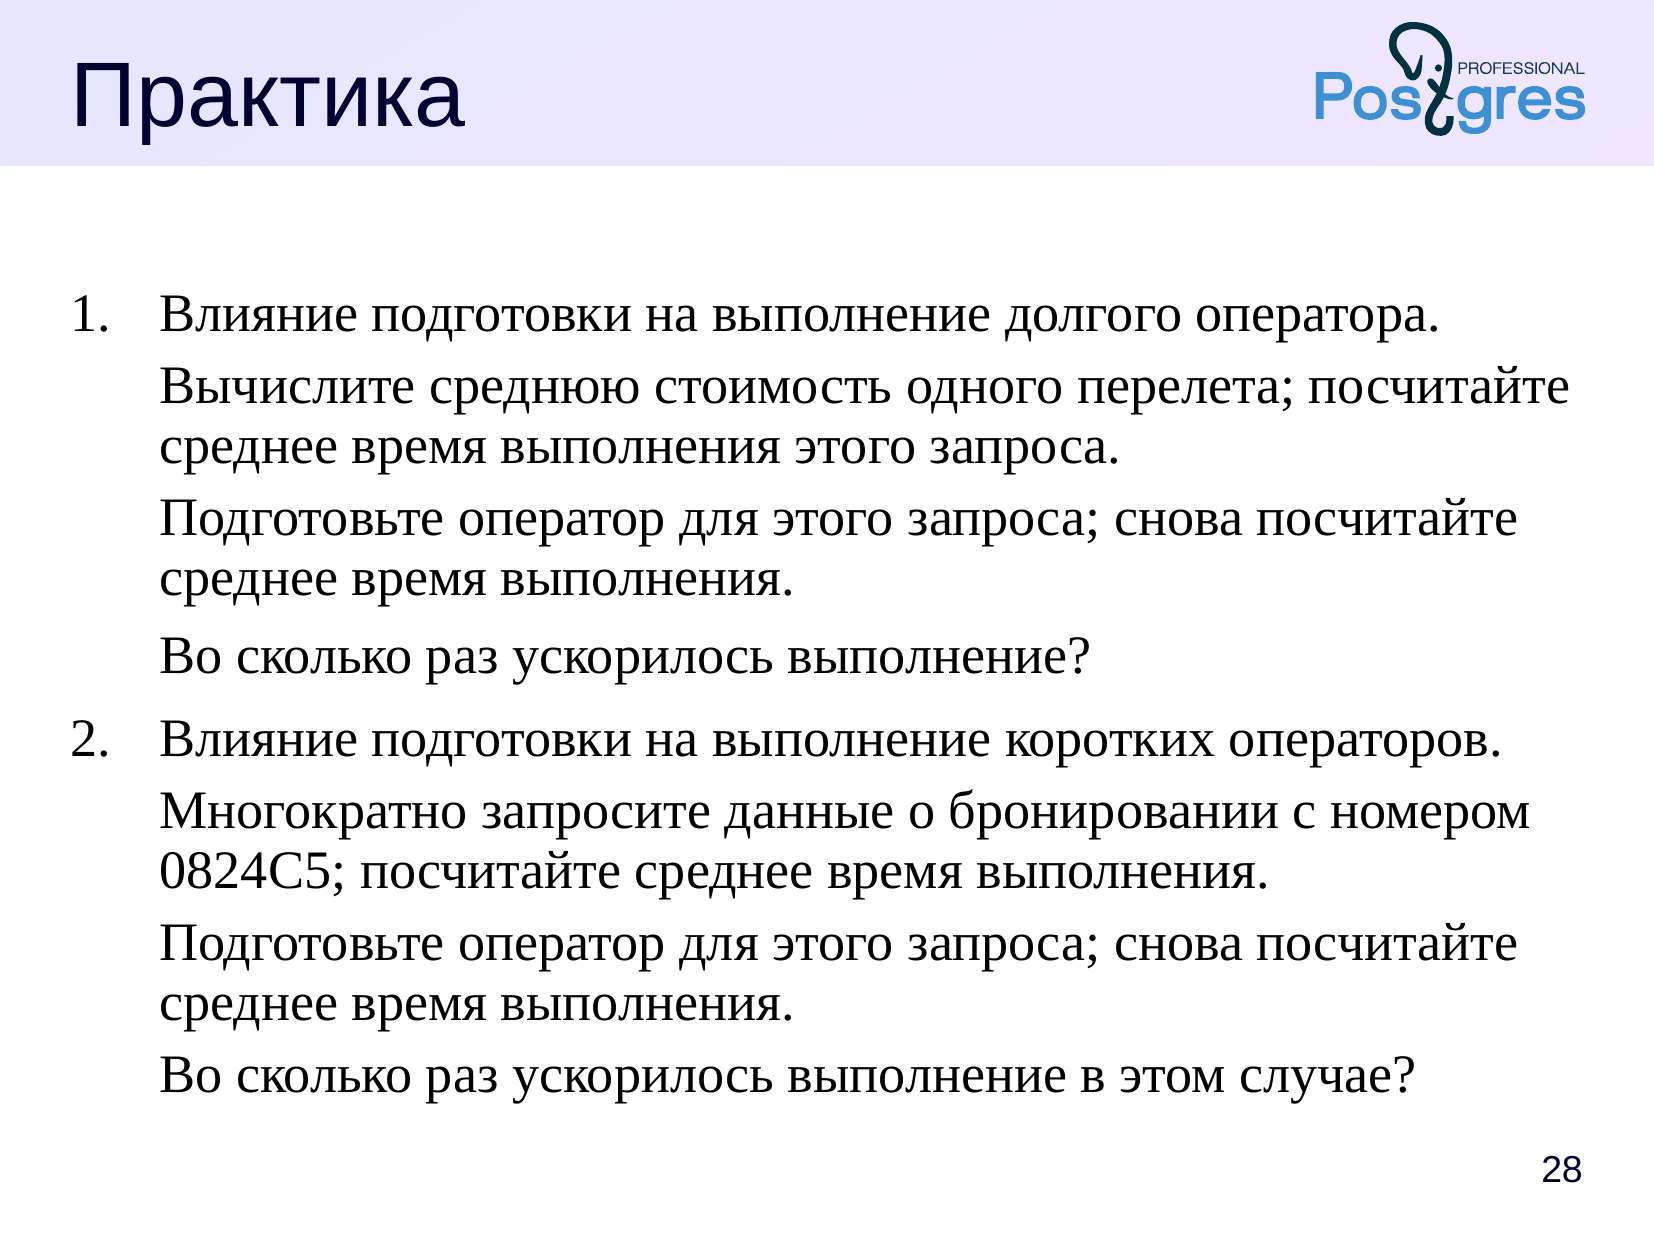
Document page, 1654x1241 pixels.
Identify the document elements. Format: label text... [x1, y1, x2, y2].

title Практика [70, 43, 1241, 147]
list Влияние подготовки на выполнение долгого оператора. Вычислите среднюю стоимость одного перелета; посчитайте среднее время выполнения этого запроса. Подготовьте оператор для этого запроса; снова посчитайте среднее время выполнения. Во сколько раз ускорилось выполнение? Влияние подготовки на выполнение коротких операторов. Многократно запросите данные о бронировании с номером 0824C5; посчитайте среднее время выполнения. Подготовьте оператор для этого запроса; снова посчитайте среднее время выполнения. Во сколько раз ускорилось выполнение в этом случае? [70, 283, 1583, 1134]
